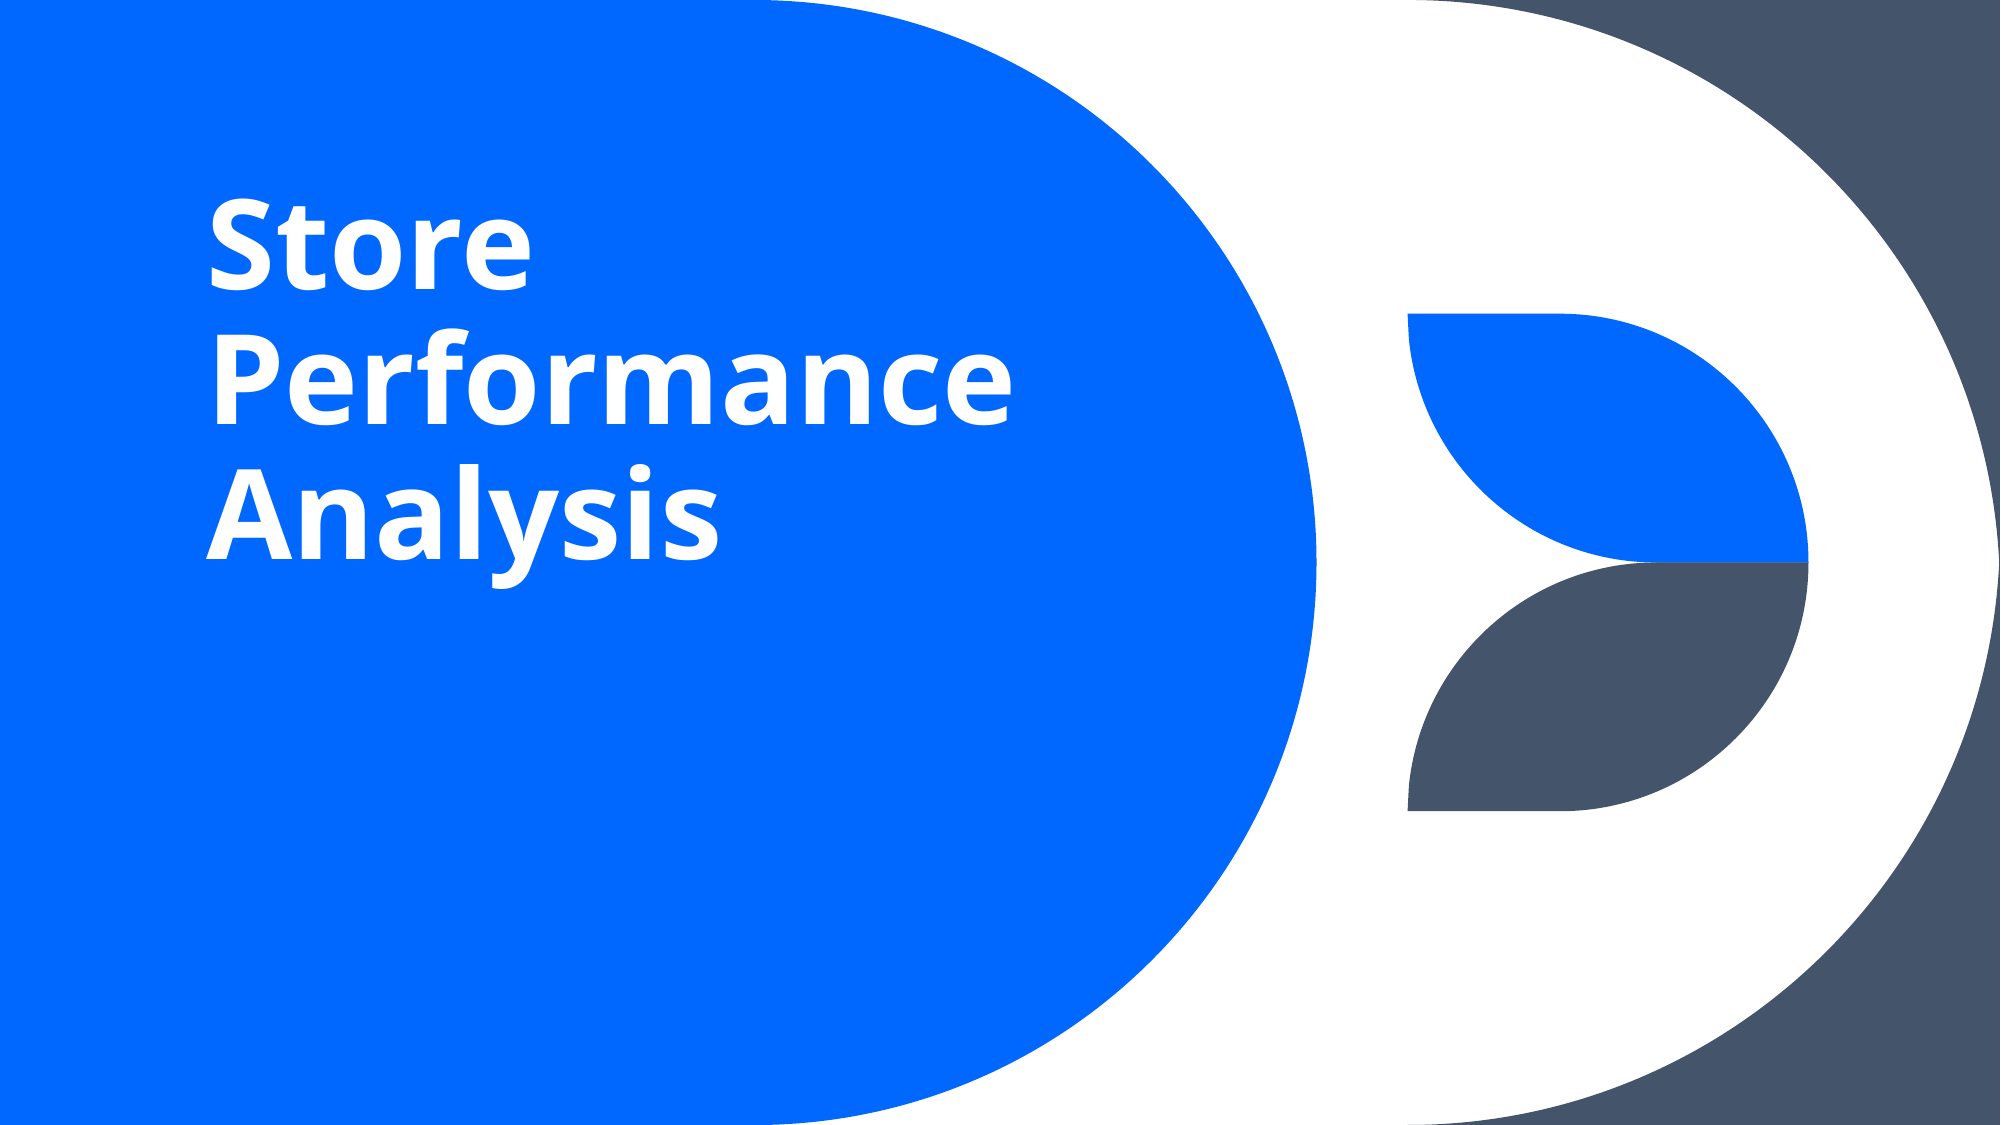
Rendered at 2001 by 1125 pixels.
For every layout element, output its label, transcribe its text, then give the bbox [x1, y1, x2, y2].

title Store Performance Analysis [191, 173, 1217, 566]
